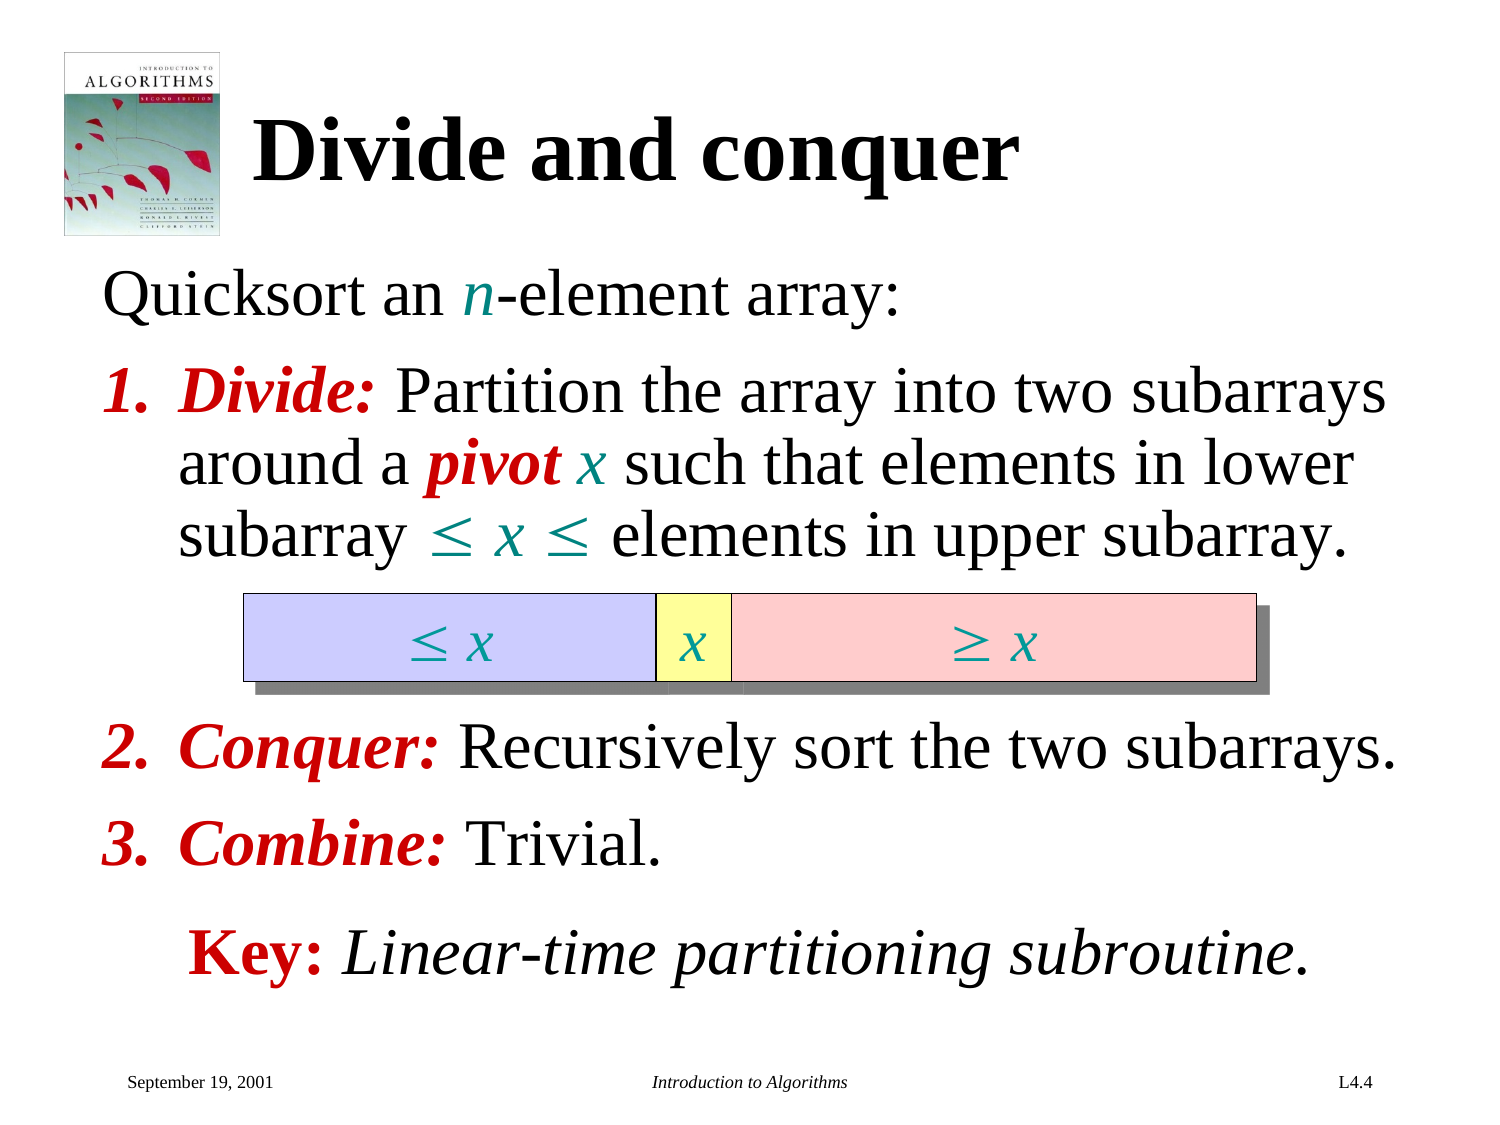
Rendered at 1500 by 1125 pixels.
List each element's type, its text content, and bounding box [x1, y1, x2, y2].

title Divide and conquer [237, 49, 1475, 238]
text_box  x [731, 593, 1257, 682]
text_box L4.<number> [1074, 1062, 1388, 1101]
text_box  x [243, 593, 656, 682]
text_box x [656, 593, 731, 682]
text_box Key: Linear-time partitioning subroutine. [173, 899, 1330, 996]
text_box Introduction to Algorithms [512, 1062, 988, 1101]
picture [64, 52, 220, 236]
text_box Quicksort an n-element array: Divide: Partition the array into two subarrays around a pivot x such that elements in lower subarray  x  elements in upper subarray. Conquer: Recursively sort the two subarrays. Combine: Trivial. [87, 250, 1416, 960]
text_box September 19, 2001 [112, 1062, 426, 1101]
